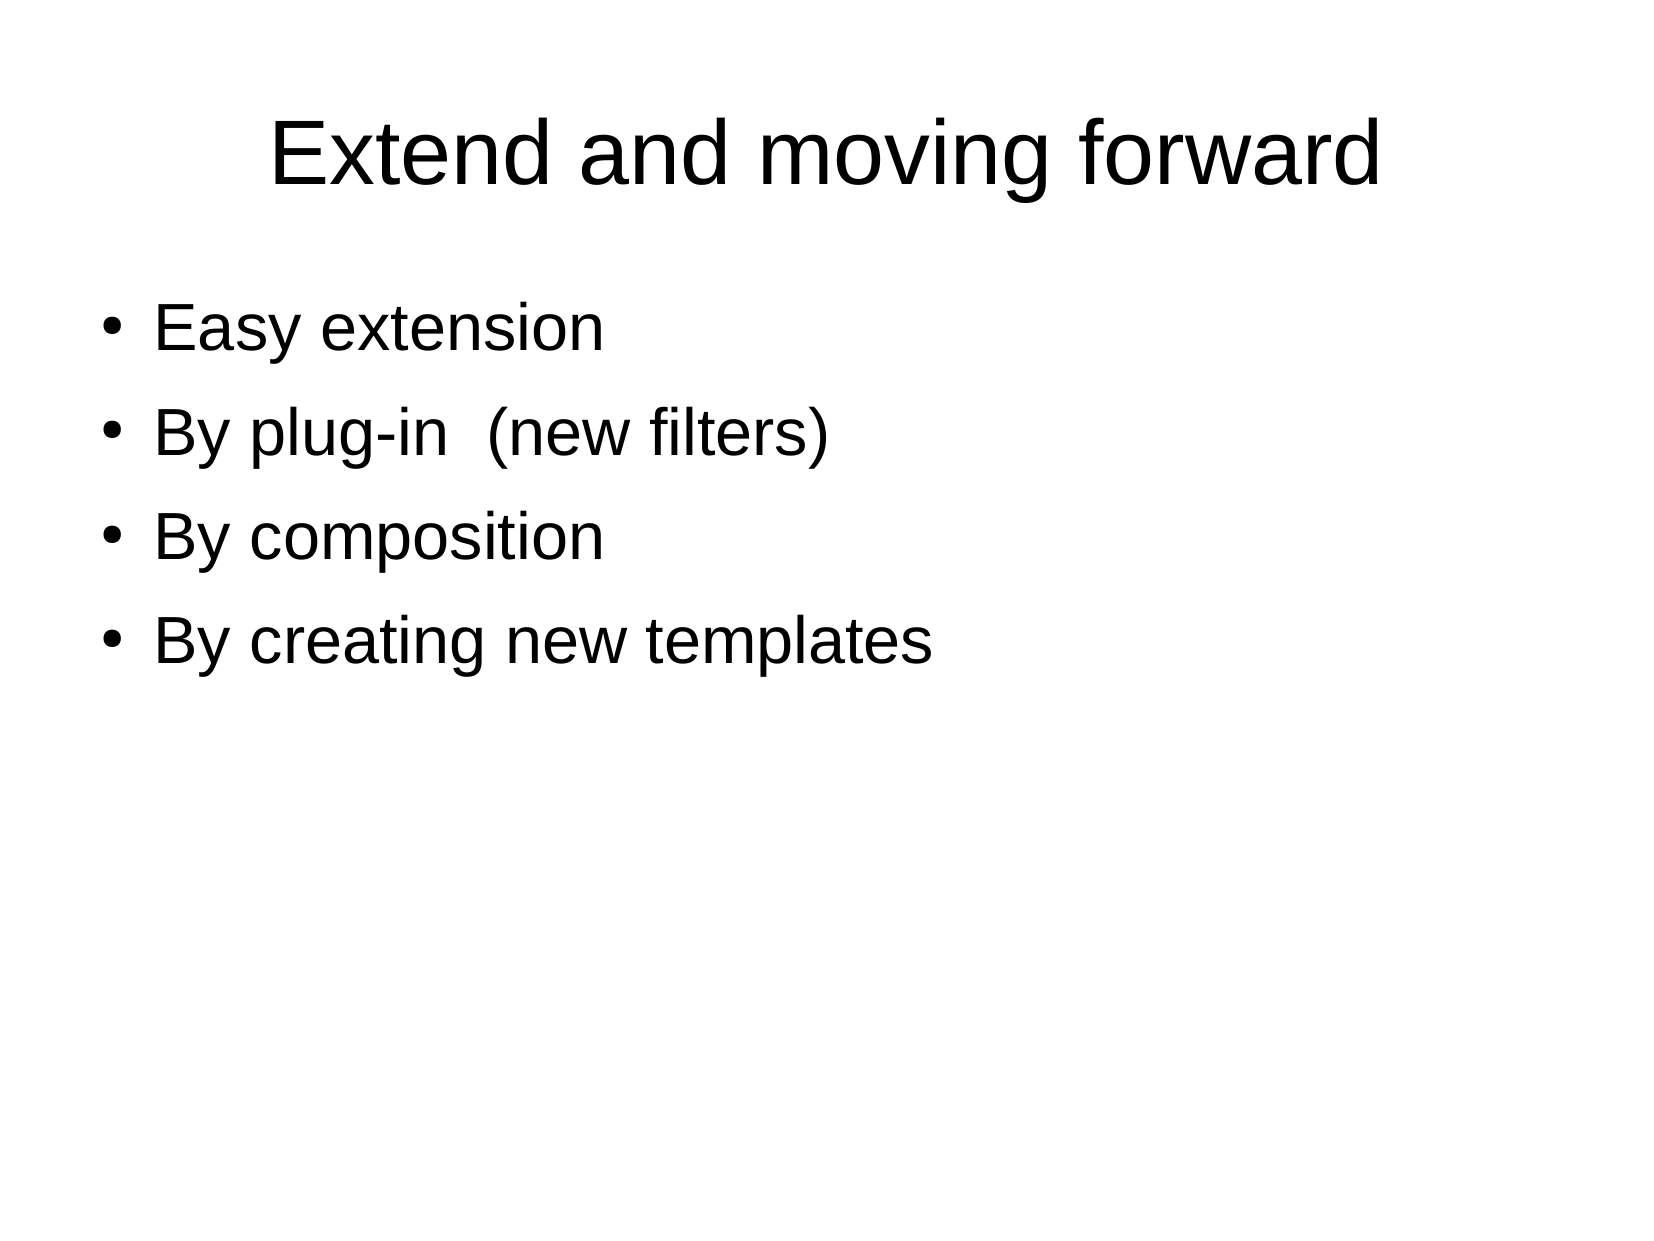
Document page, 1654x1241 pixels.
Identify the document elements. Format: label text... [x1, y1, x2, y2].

title Extend and moving forward [82, 49, 1571, 257]
list Easy extension By plug-in (new filters) By composition By creating new templates [82, 290, 1571, 1010]
